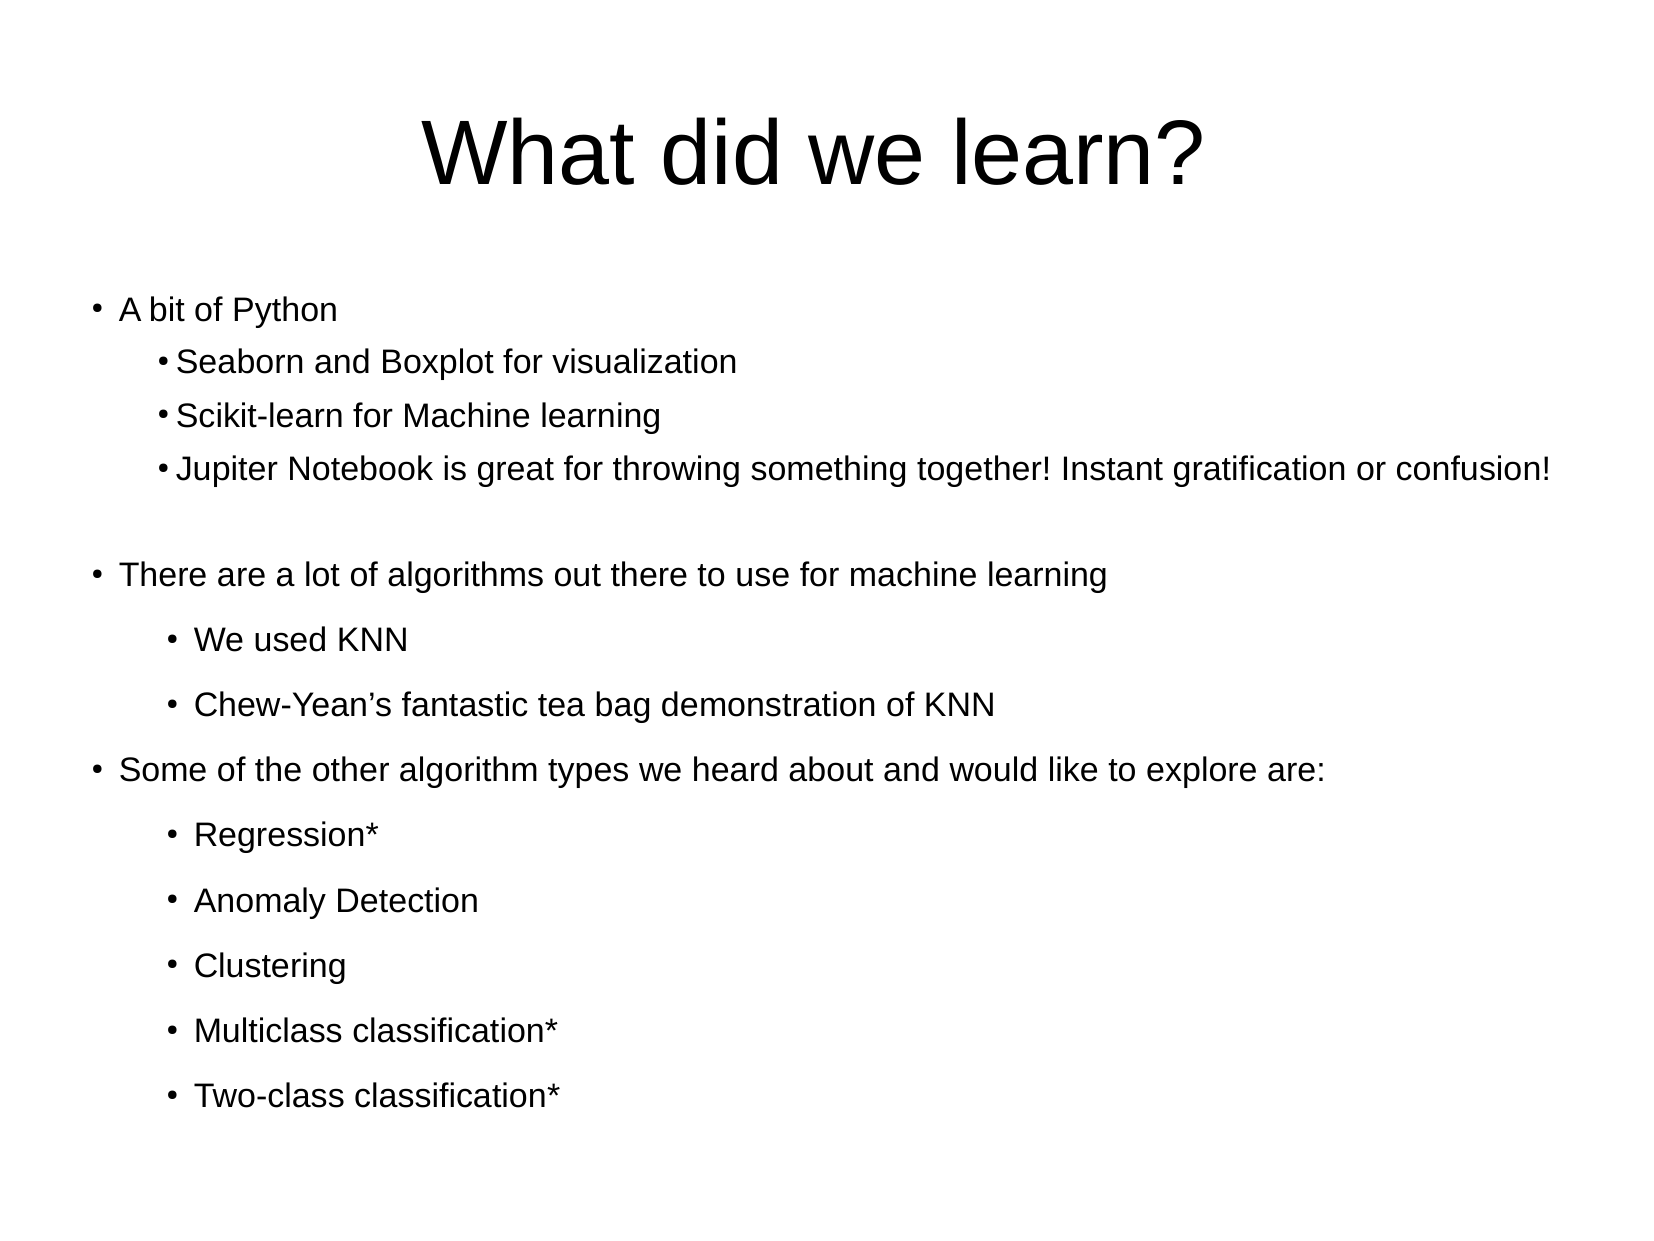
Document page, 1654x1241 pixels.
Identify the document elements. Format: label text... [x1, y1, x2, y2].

list A bit of Python Seaborn and Boxplot for visualization Scikit-learn for Machine learning Jupiter Notebook is great for throwing something together! Instant gratification or confusion! There are a lot of algorithms out there to use for machine learning We used KNN Chew-Yean’s fantastic tea bag demonstration of KNN Some of the other algorithm types we heard about and would like to explore are: Regression* Anomaly Detection Clustering Multiclass classification* Two-class classification* [82, 290, 1571, 1156]
title What did we learn? [82, 49, 1571, 257]
